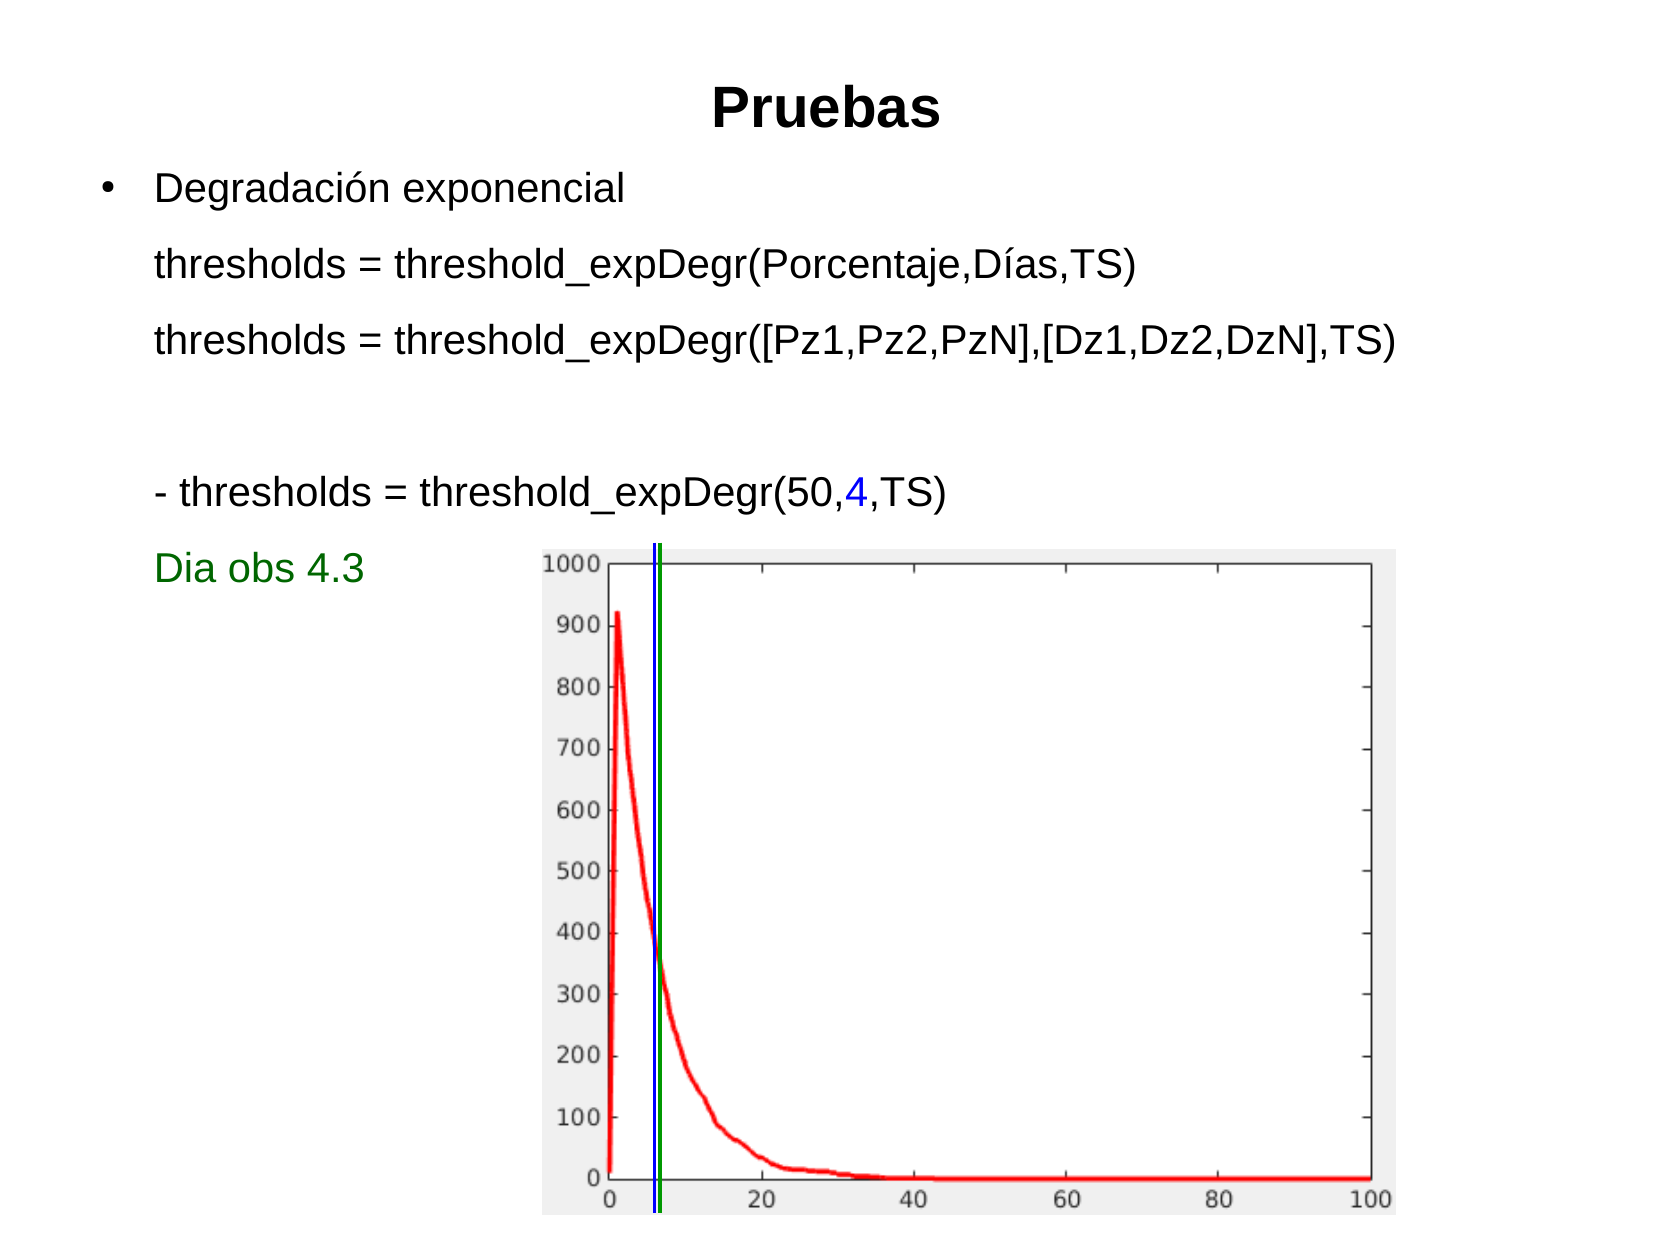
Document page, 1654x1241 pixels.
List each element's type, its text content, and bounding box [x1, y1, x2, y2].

picture [542, 549, 1396, 1216]
list Degradación exponencial thresholds = threshold_expDegr(Porcentaje,Días,TS) thresholds = threshold_expDegr([Pz1,Pz2,PzN],[Dz1,Dz2,DzN],TS) - thresholds = threshold_expDegr(50,4,TS) Dia obs 4.3 [82, 165, 1571, 1133]
title Pruebas [82, 74, 1571, 140]
